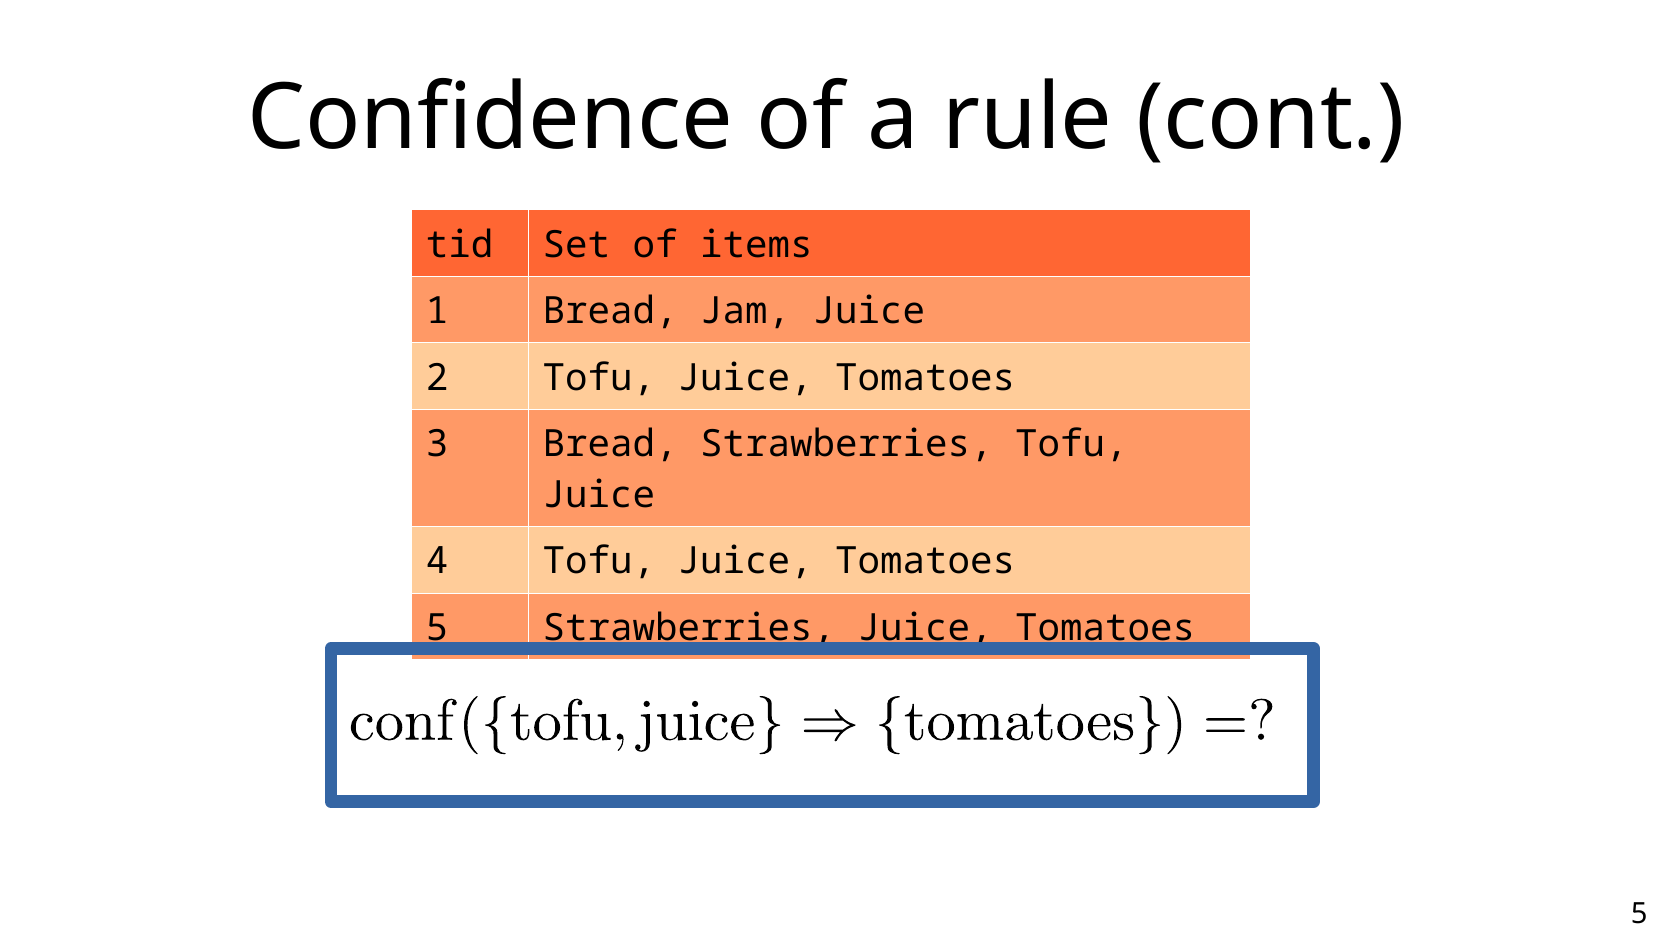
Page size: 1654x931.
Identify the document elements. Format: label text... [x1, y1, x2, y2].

table_header Set of items [529, 210, 1250, 276]
table_cell 3 [412, 410, 528, 526]
title Confidence of a rule (cont.) [82, 1, 1571, 226]
table_cell 5 [412, 594, 528, 642]
table_cell Tofu, Juice, Tomatoes [529, 527, 1250, 593]
table_header tid [412, 210, 528, 276]
text_box [348, 696, 1276, 755]
table_cell Strawberries, Juice, Tomatoes [529, 594, 1250, 642]
table_cell Strawberries, Juice, Tomatoes [529, 655, 1250, 659]
table_cell 5 [412, 655, 528, 659]
table_cell 1 [412, 277, 528, 342]
table_cell Bread, Jam, Juice [529, 277, 1250, 342]
table_cell 4 [412, 527, 528, 593]
table_cell 2 [412, 343, 528, 409]
table_cell Bread, Strawberries, Tofu, Juice [529, 410, 1250, 526]
table_cell Tofu, Juice, Tomatoes [529, 343, 1250, 409]
